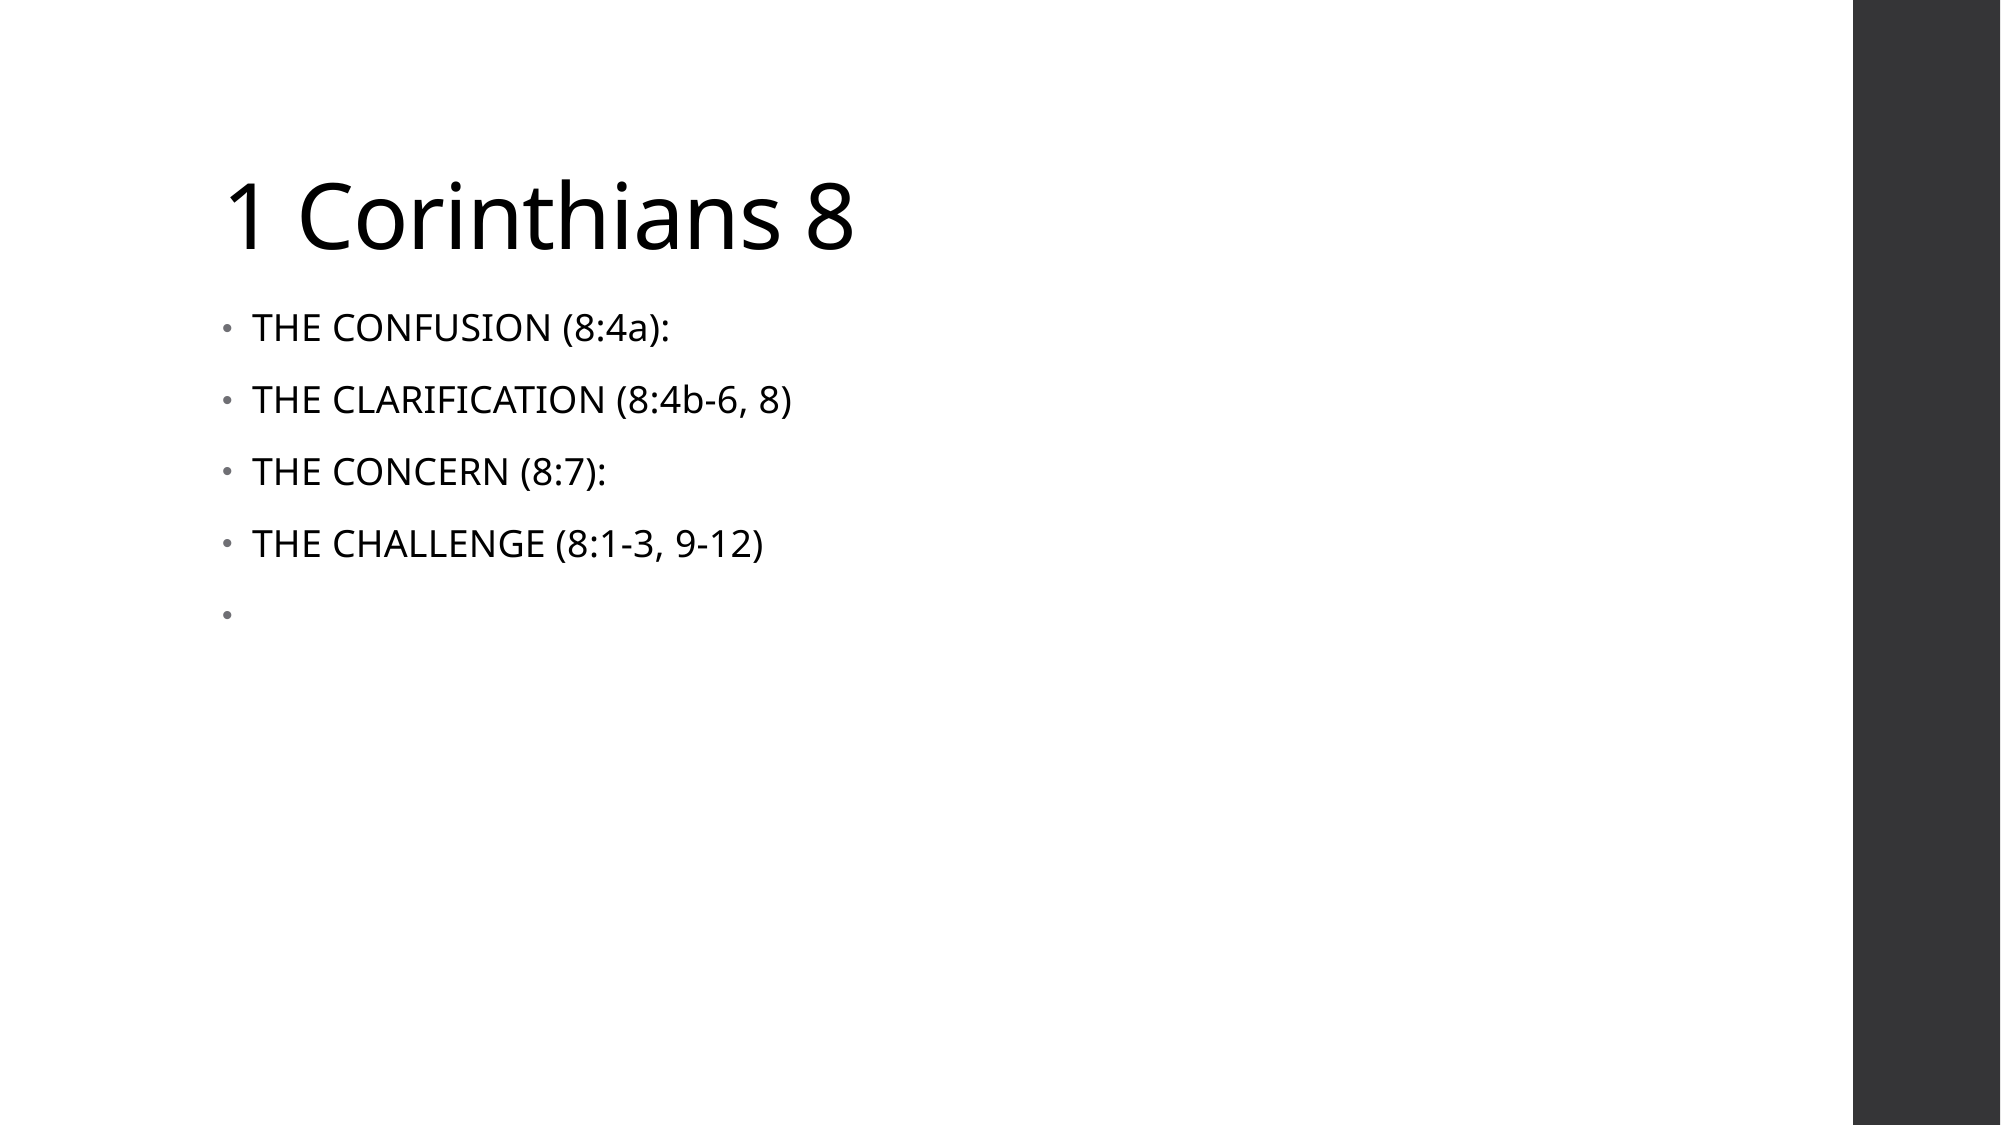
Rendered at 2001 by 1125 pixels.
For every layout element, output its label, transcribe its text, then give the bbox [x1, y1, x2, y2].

title 1 Corinthians 8 [206, 60, 1797, 278]
list THE CONFUSION (8:4a): THE CLARIFICATION (8:4b-6, 8) THE CONCERN (8:7): THE CHALLENGE (8:1-3, 9-12) [206, 299, 1617, 1014]
